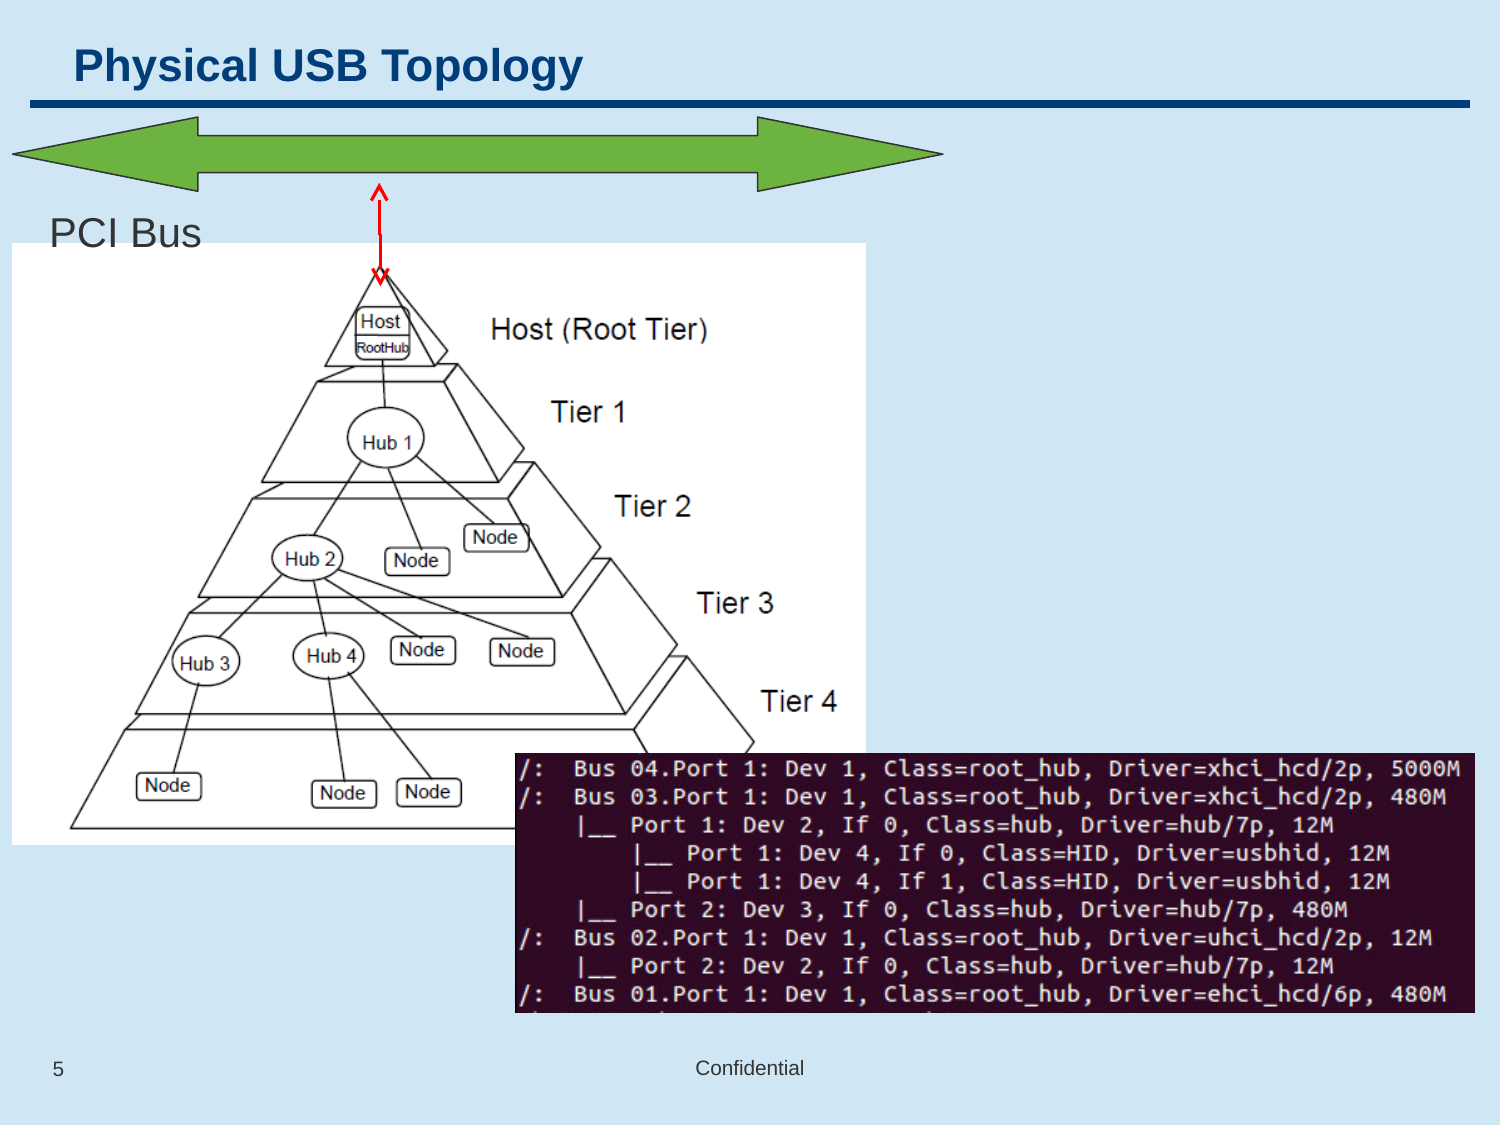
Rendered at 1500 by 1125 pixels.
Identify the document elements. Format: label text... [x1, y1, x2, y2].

text_box [12, 117, 943, 192]
title Physical USB Topology [58, 28, 1452, 83]
picture [12, 243, 1475, 1013]
text_box PCI Bus [34, 198, 238, 264]
